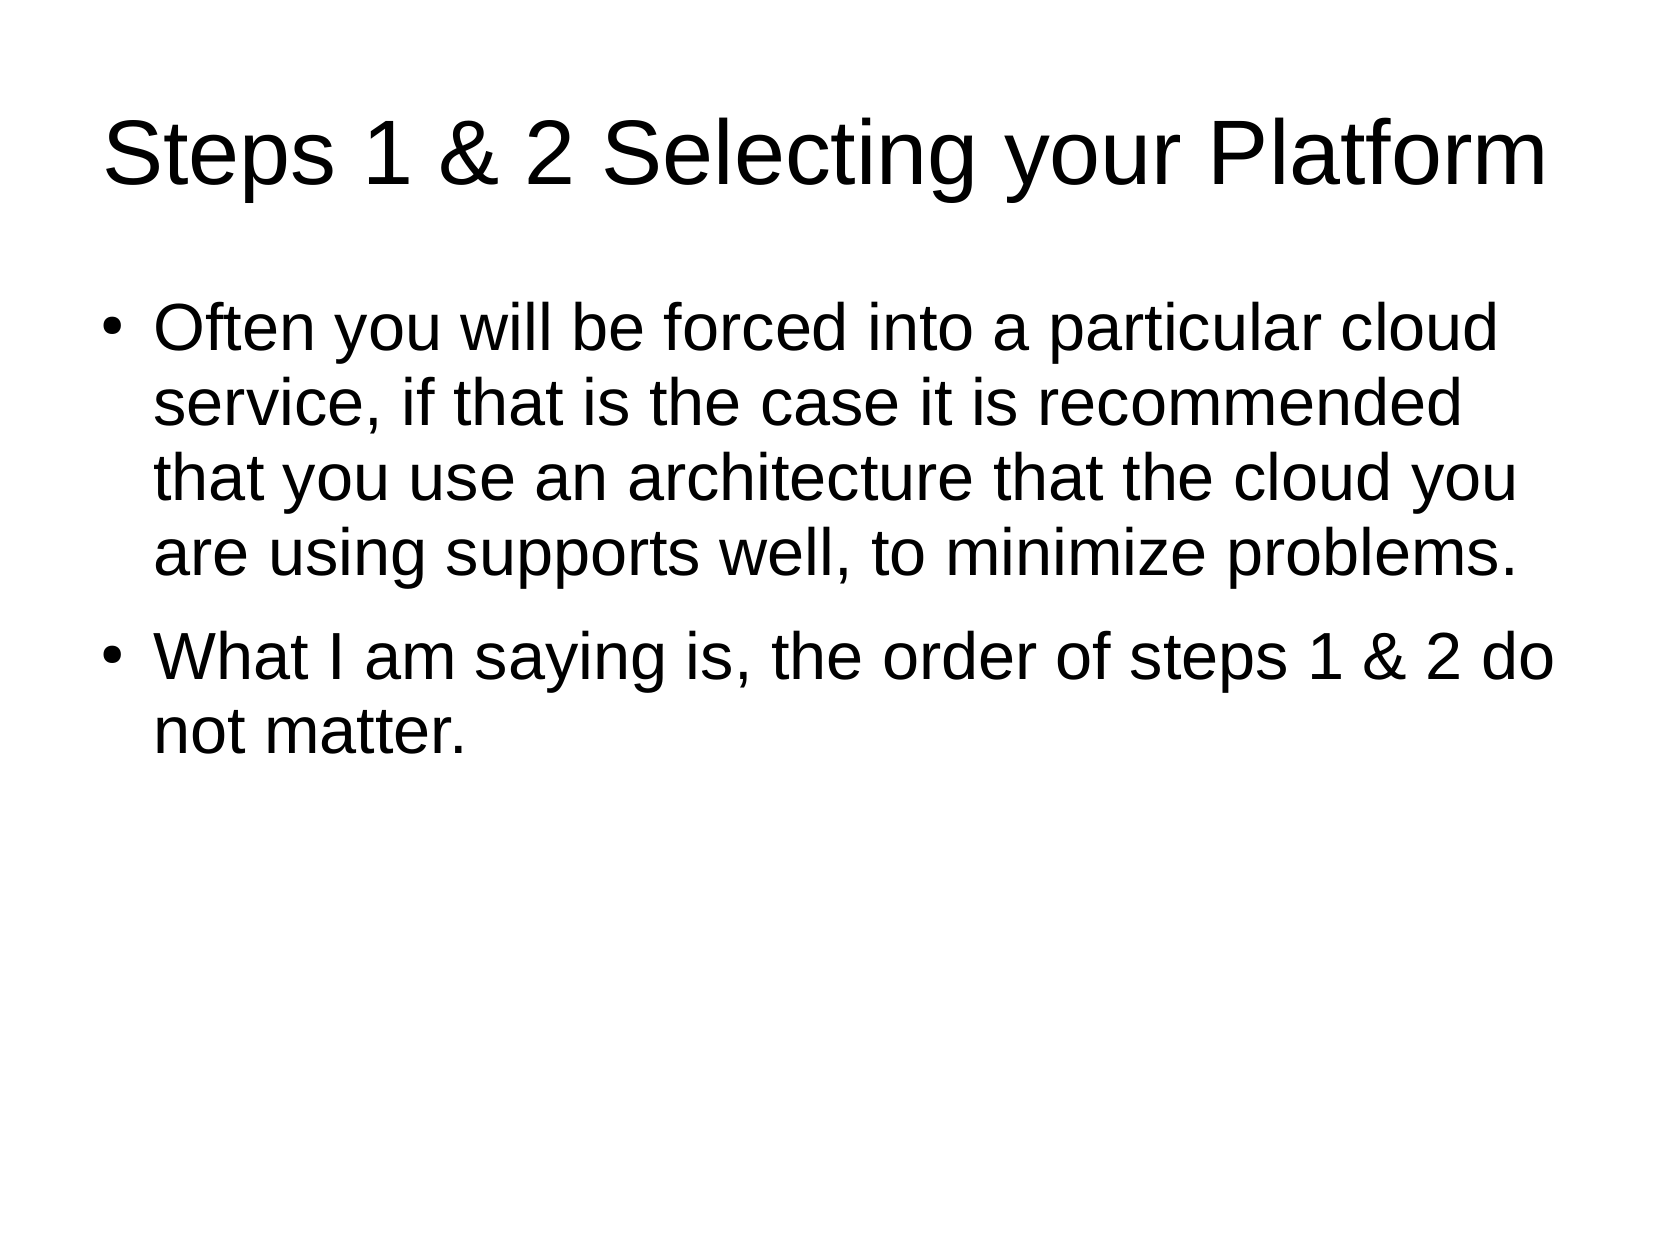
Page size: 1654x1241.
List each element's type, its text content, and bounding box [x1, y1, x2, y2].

title Steps 1 & 2 Selecting your Platform [82, 49, 1571, 257]
list Often you will be forced into a particular cloud service, if that is the case it is recommended that you use an architecture that the cloud you are using supports well, to minimize problems. What I am saying is, the order of steps 1 & 2 do not matter. [82, 290, 1571, 1010]
